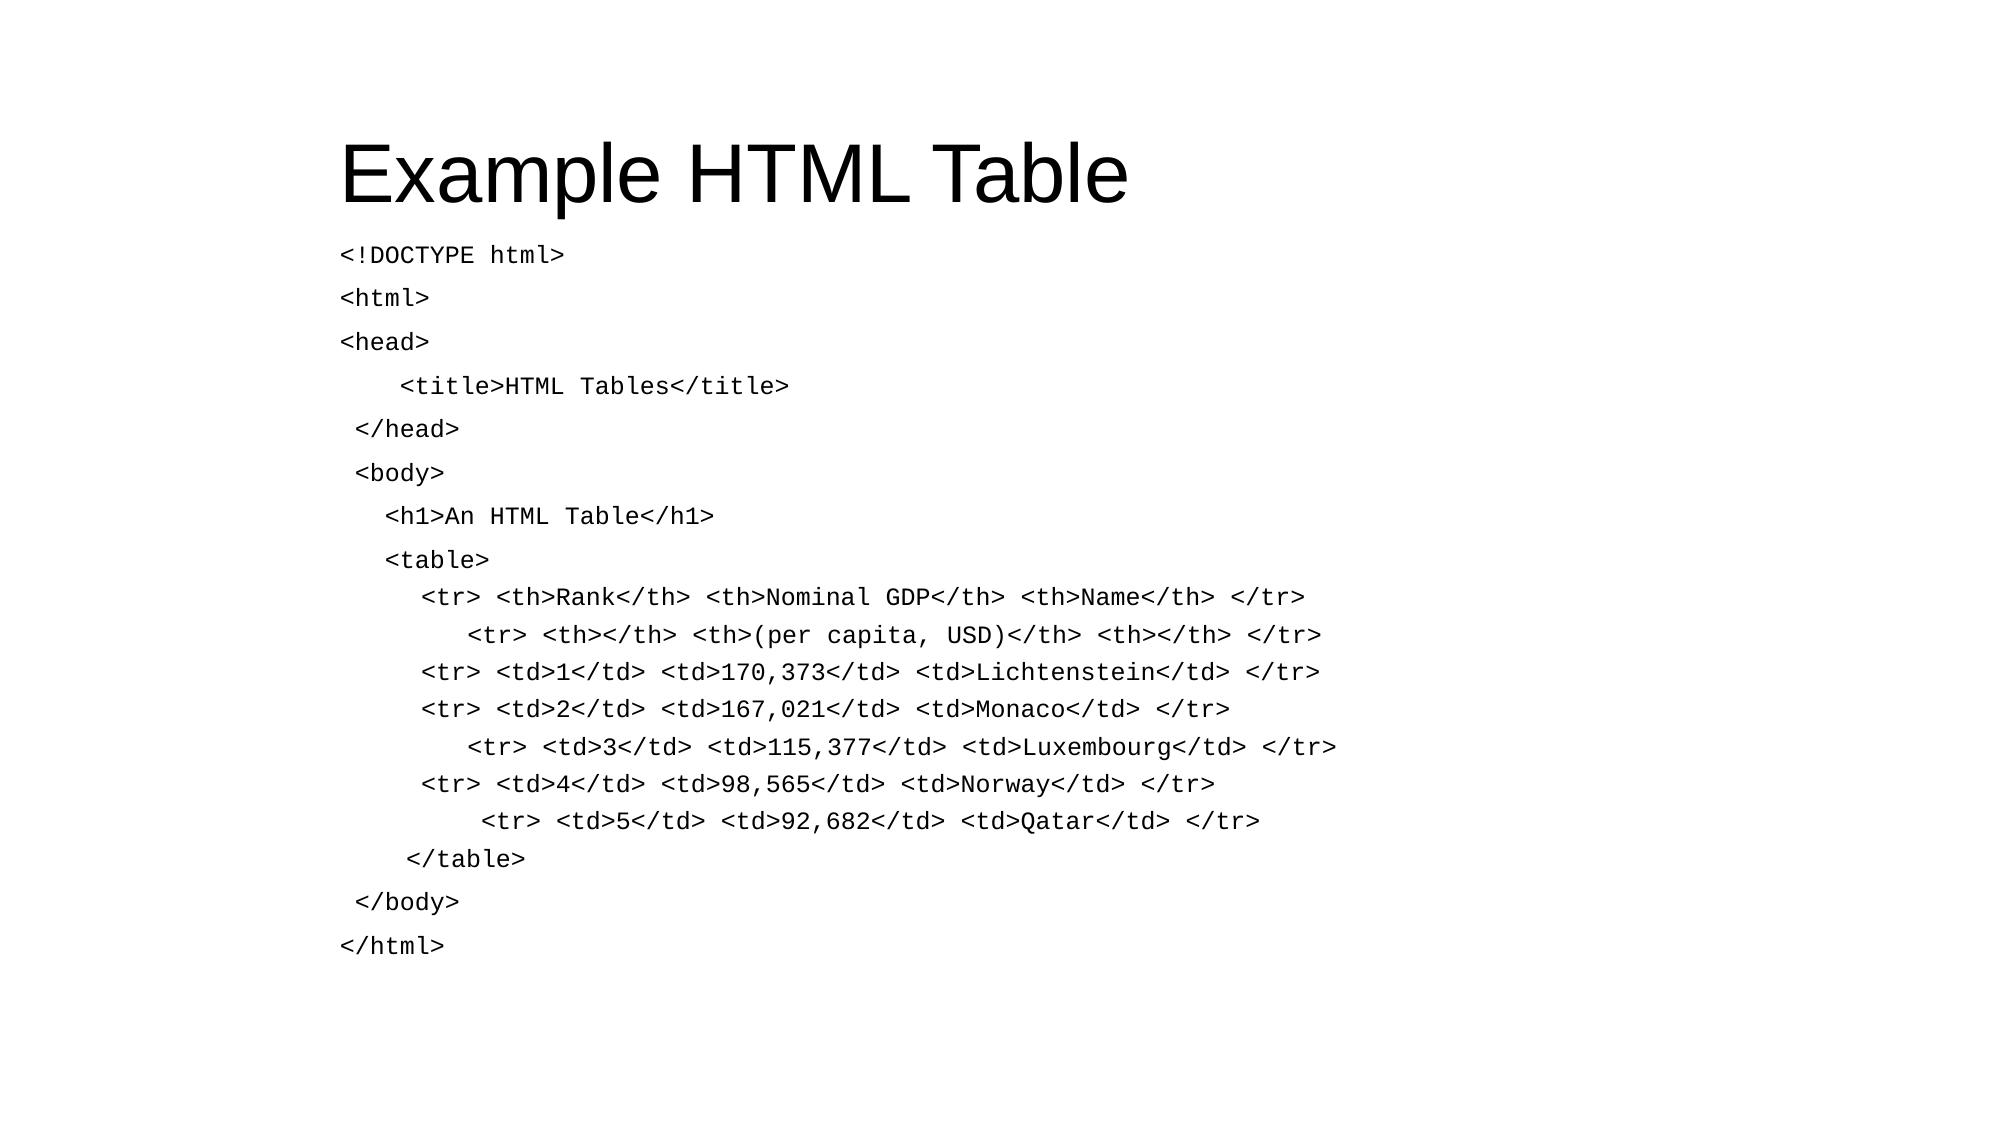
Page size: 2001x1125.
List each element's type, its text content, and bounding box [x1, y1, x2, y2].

list <!DOCTYPE html> <html> <head> <title>HTML Tables</title> </head> <body> <h1>An HTML Table</h1> <table> <tr> <th>Rank</th> <th>Nominal GDP</th> <th>Name</th> </tr> <tr> <th></th> <th>(per capita, USD)</th> <th></th> </tr> <tr> <td>1</td> <td>170,373</td> <td>Lichtenstein</td> </tr> <tr> <td>2</td> <td>167,021</td> <td>Monaco</td> </tr> <tr> <td>3</td> <td>115,377</td> <td>Luxembourg</td> </tr> <tr> <td>4</td> <td>98,565</td> <td>Norway</td> </tr> <tr> <td>5</td> <td>92,682</td> <td>Qatar</td> </tr> </table> </body> </html> [324, 234, 1674, 1030]
text_box Example HTML Table [324, 75, 1675, 263]
